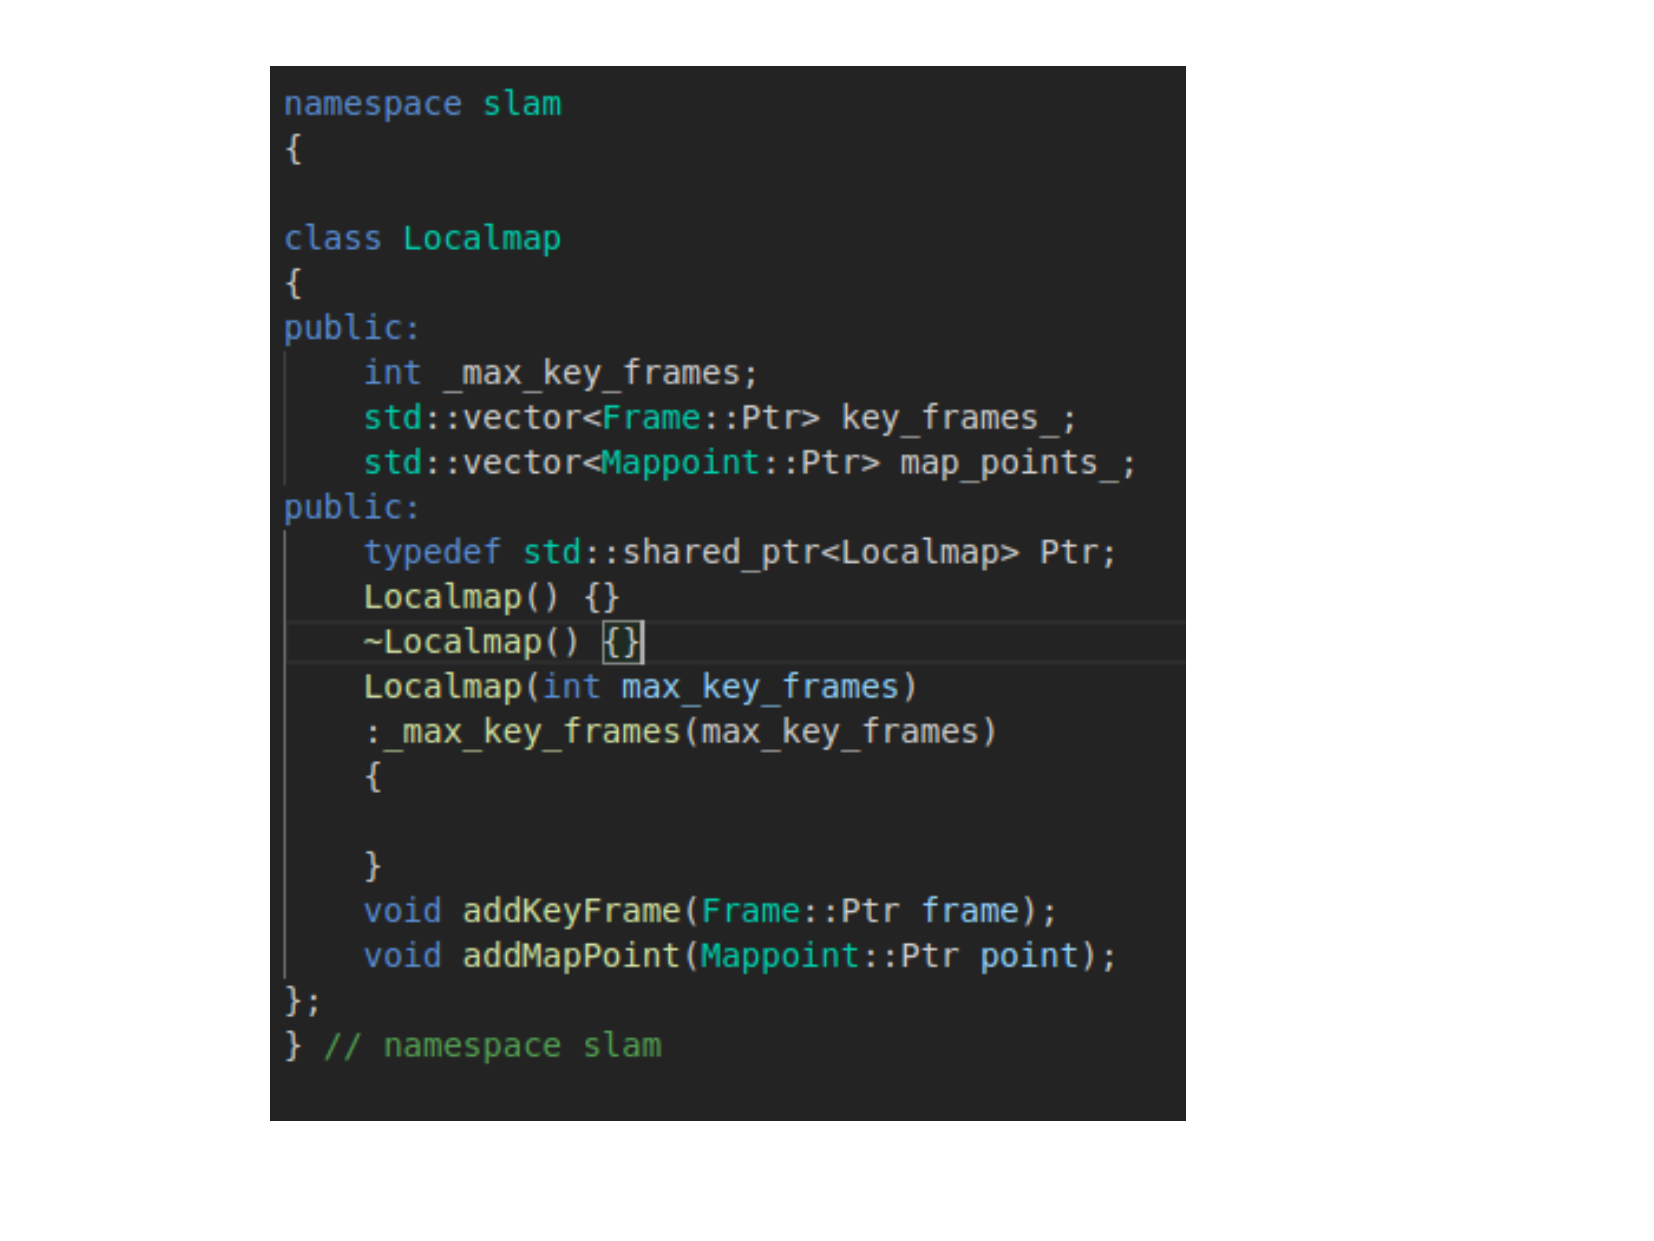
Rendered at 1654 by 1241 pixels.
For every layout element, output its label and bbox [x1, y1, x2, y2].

picture [270, 66, 1186, 1121]
